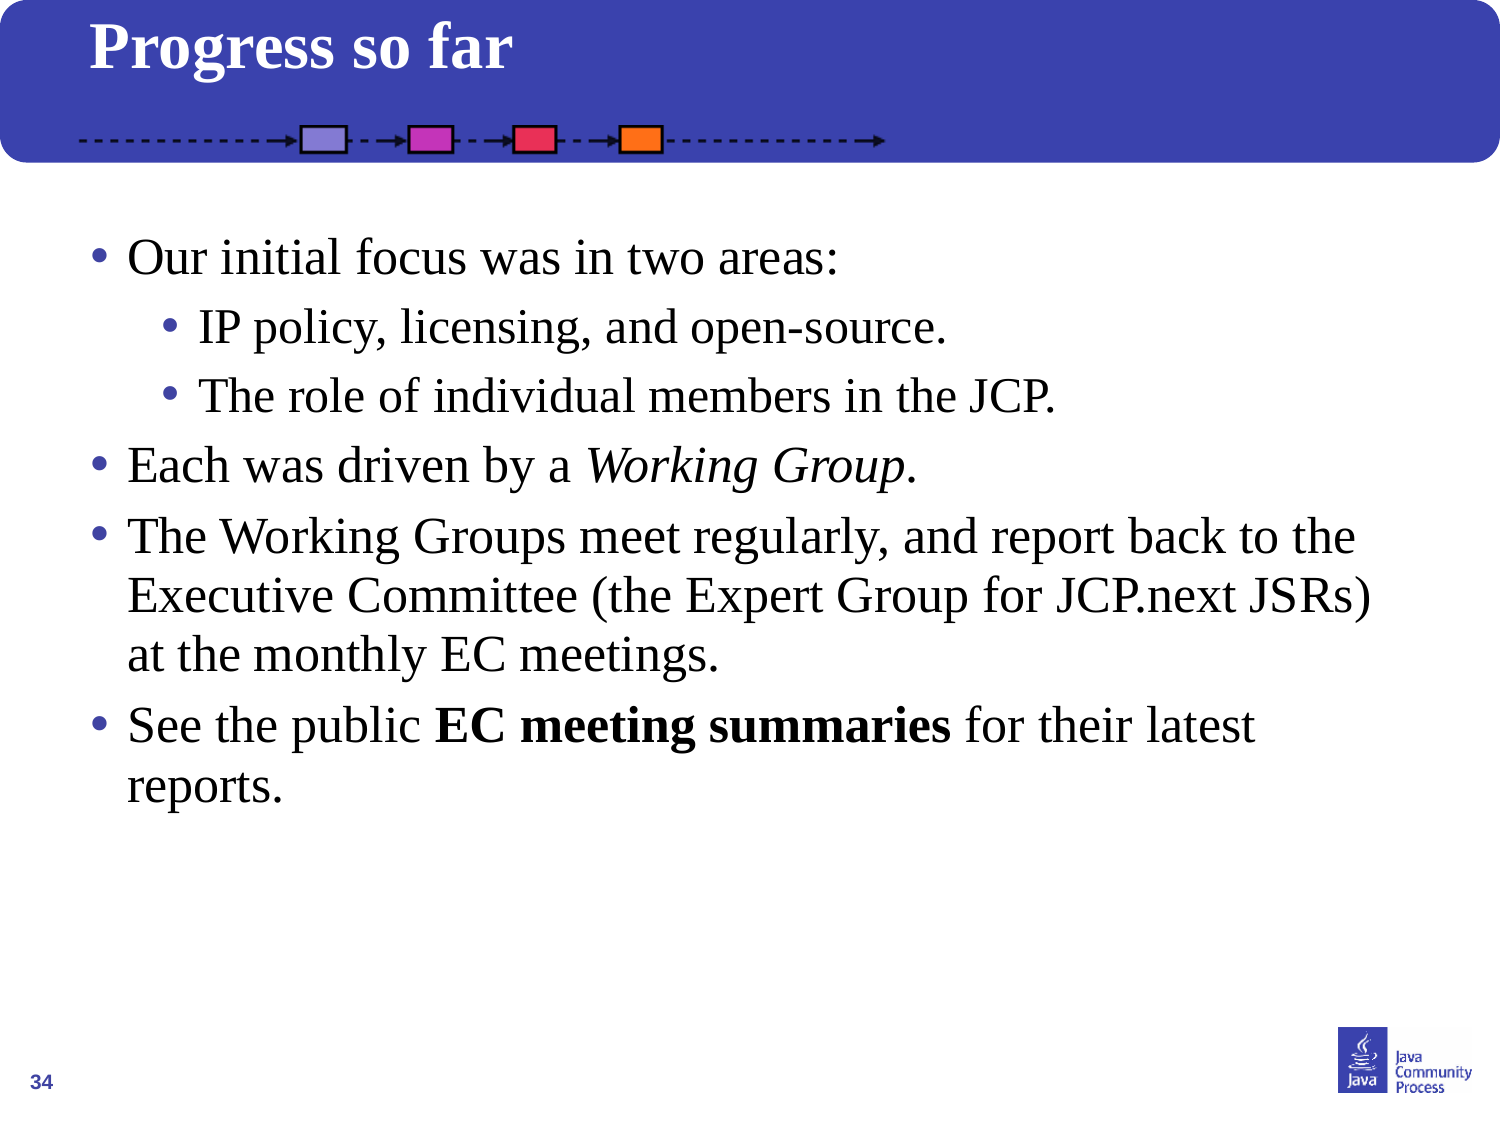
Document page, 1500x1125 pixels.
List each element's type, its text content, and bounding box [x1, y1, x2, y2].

title Progress so far [75, 0, 1391, 143]
picture [1337, 1026, 1472, 1093]
picture [70, 125, 897, 156]
list Our initial focus was in two areas: IP policy, licensing, and open-source. The role of individual members in the JCP. Each was driven by a Working Group. The Working Groups meet regularly, and report back to the Executive Committee (the Expert Group for JCP.next JSRs) at the monthly EC meetings. See the public EC meeting summaries for their latest reports. [75, 219, 1413, 1061]
